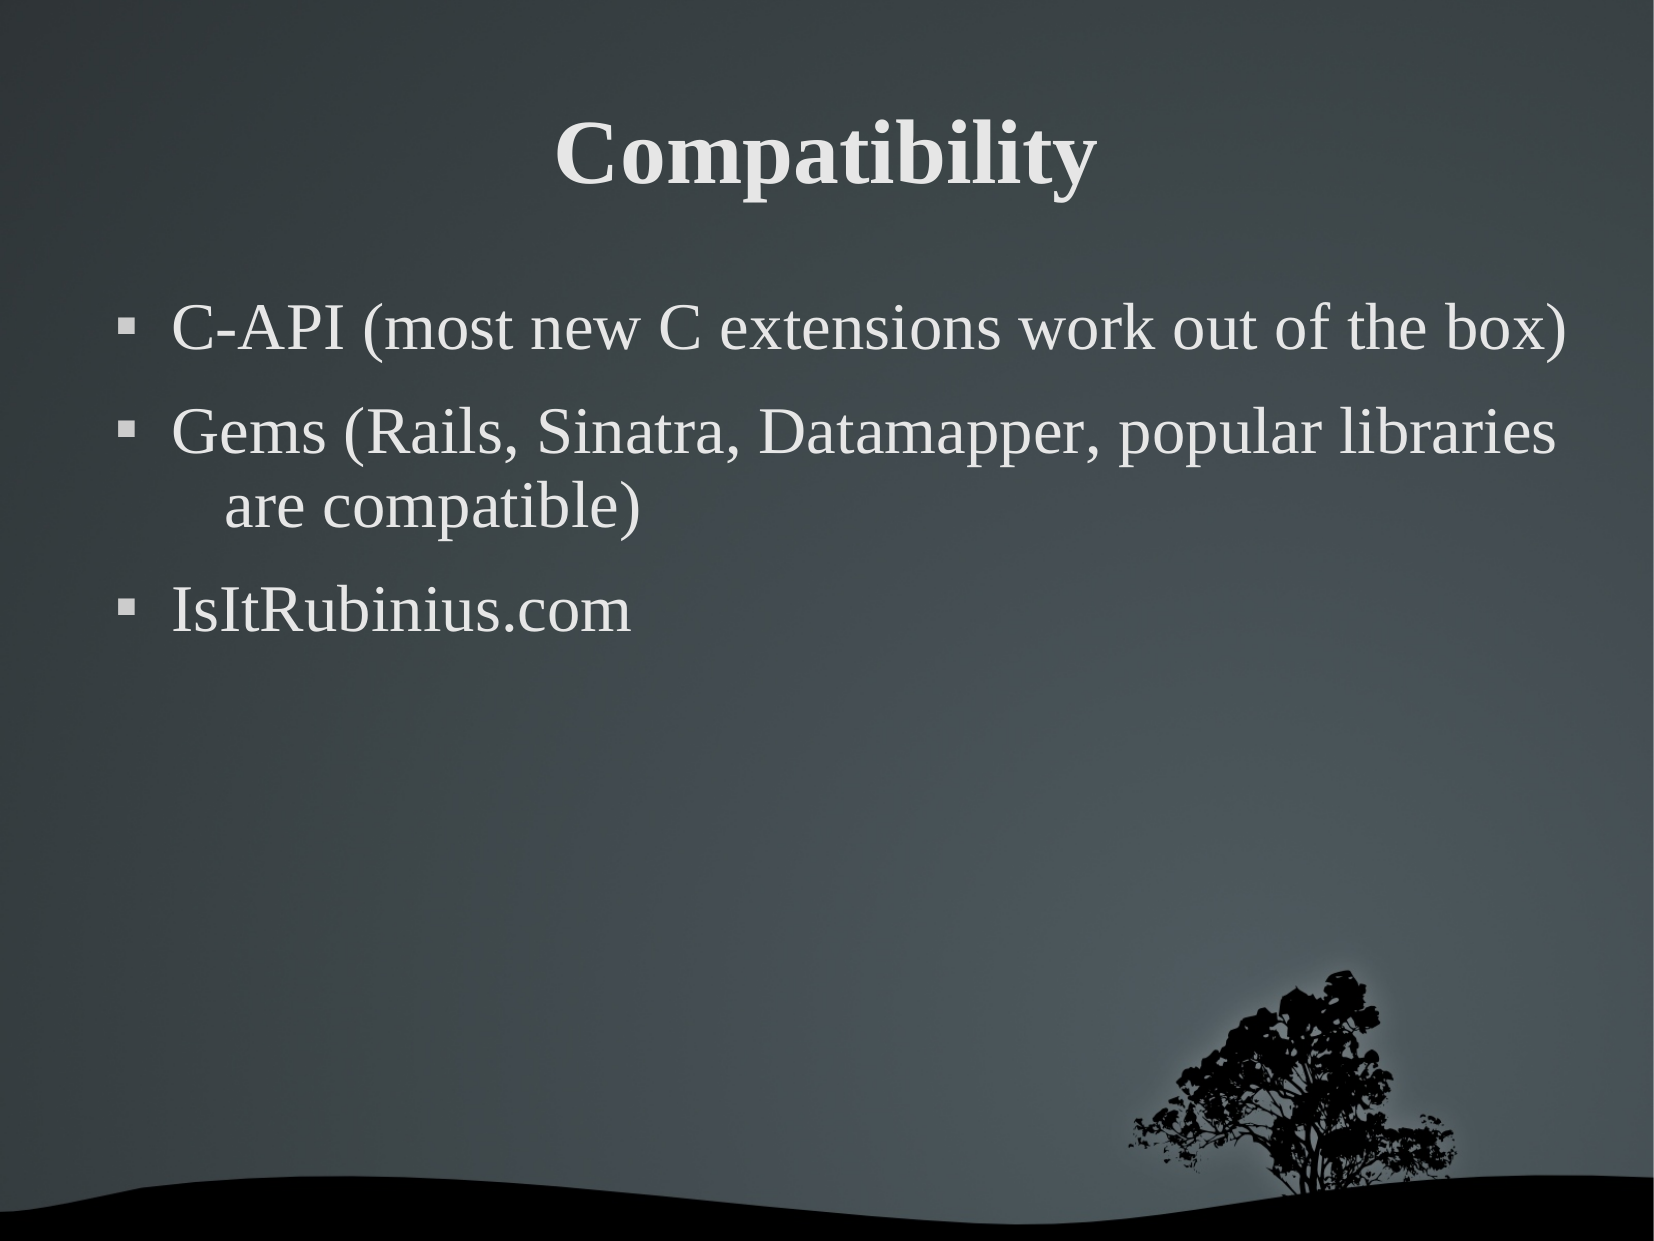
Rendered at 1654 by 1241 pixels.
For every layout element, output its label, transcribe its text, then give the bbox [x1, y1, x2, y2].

list C-API (most new C extensions work out of the box) Gems (Rails, Sinatra, Datamapper, popular libraries are compatible) IsItRubinius.com [82, 290, 1571, 1094]
title Compatibility [82, 56, 1571, 250]
picture [0, 0, 1654, 1241]
